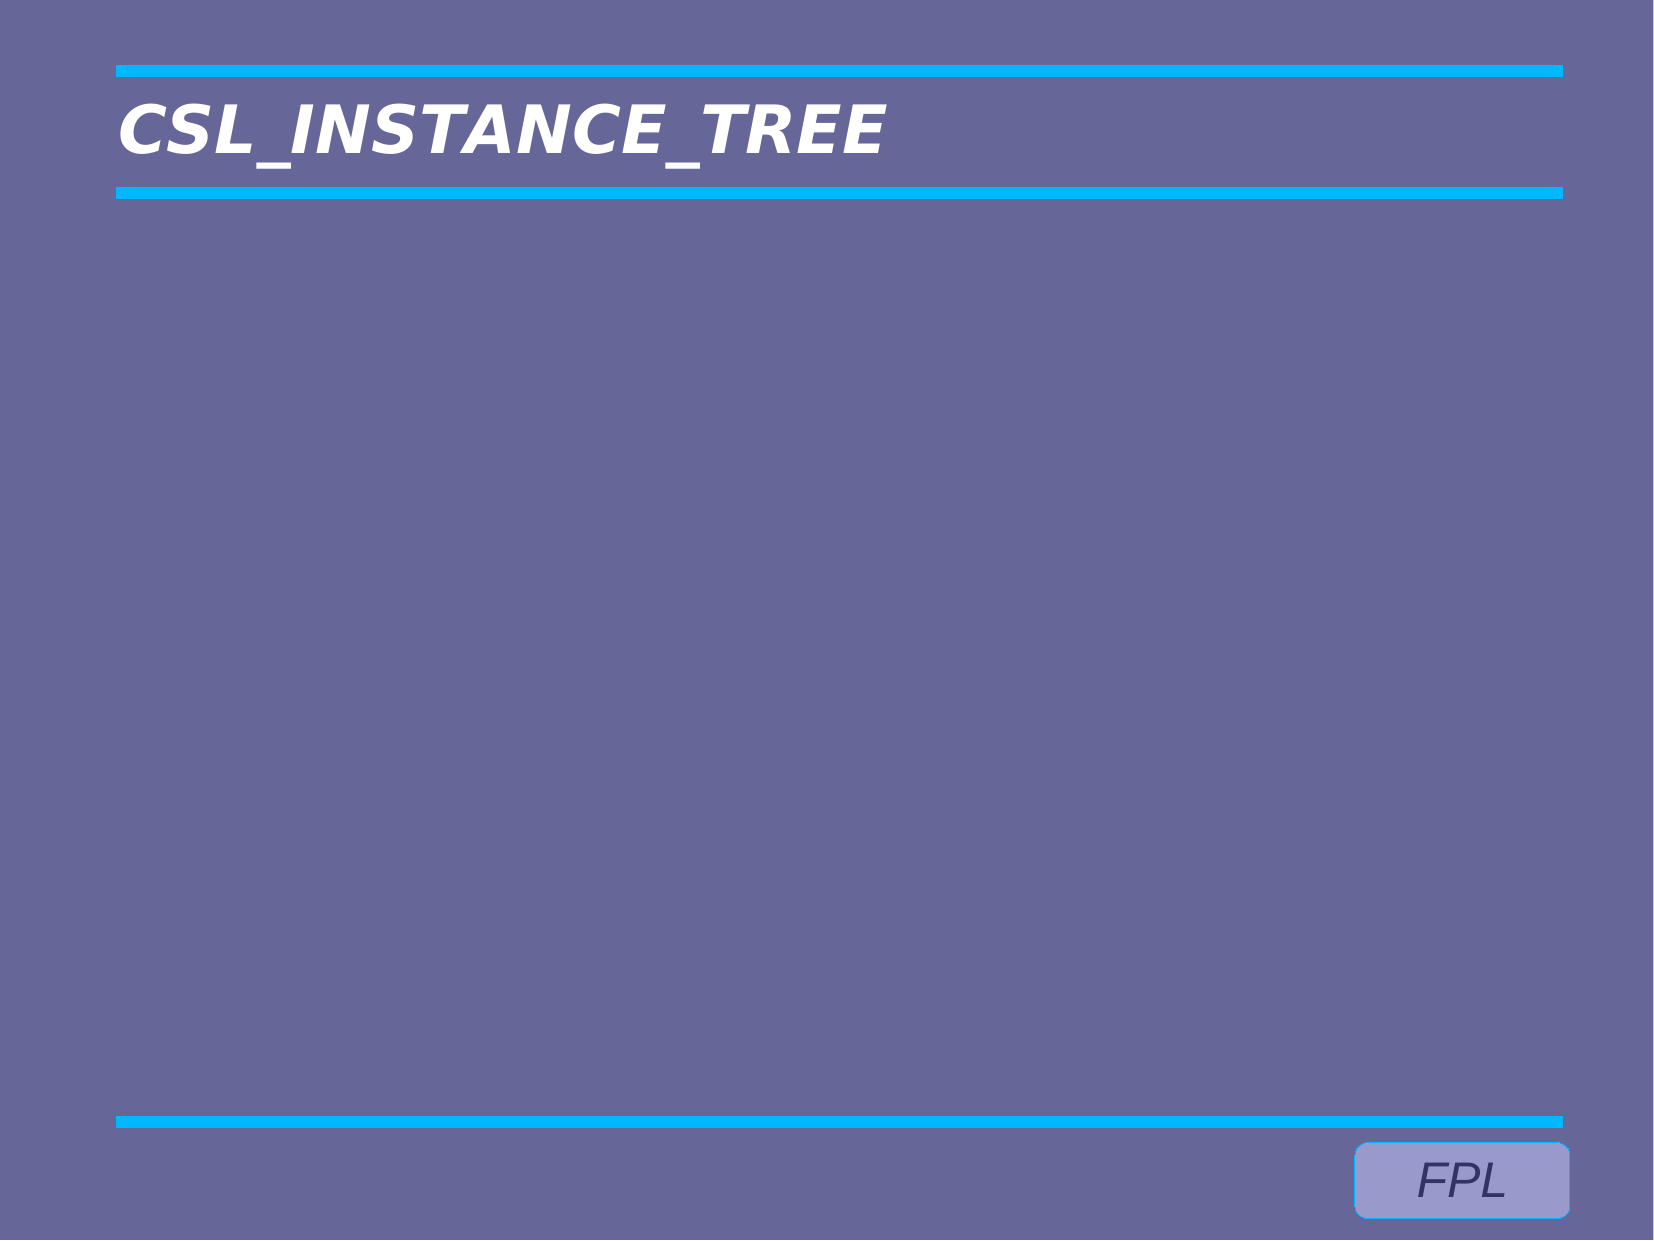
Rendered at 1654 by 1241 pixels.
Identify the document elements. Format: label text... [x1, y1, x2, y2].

title CSL_INSTANCE_TREE [118, 41, 1531, 219]
